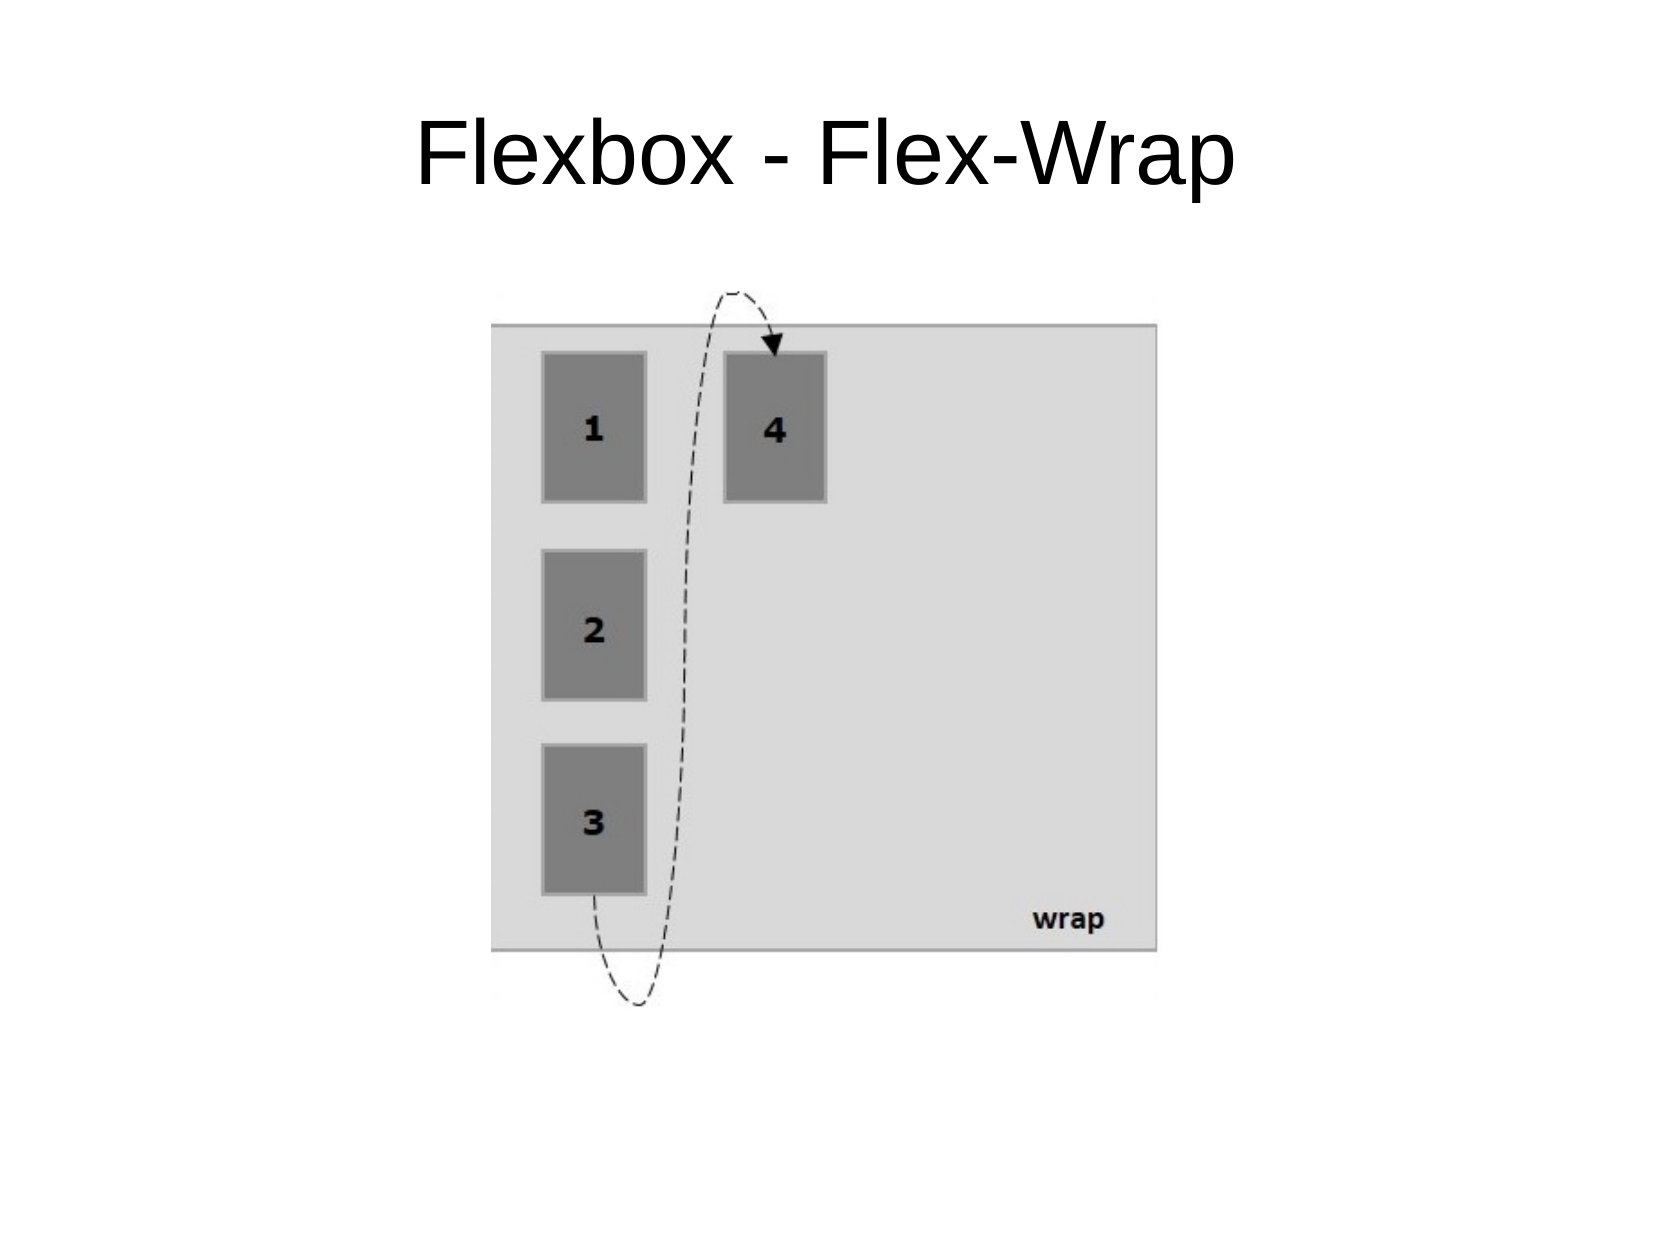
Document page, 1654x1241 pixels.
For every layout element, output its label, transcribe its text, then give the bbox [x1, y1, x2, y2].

picture [491, 290, 1163, 1010]
title Flexbox - Flex-Wrap [82, 49, 1571, 257]
